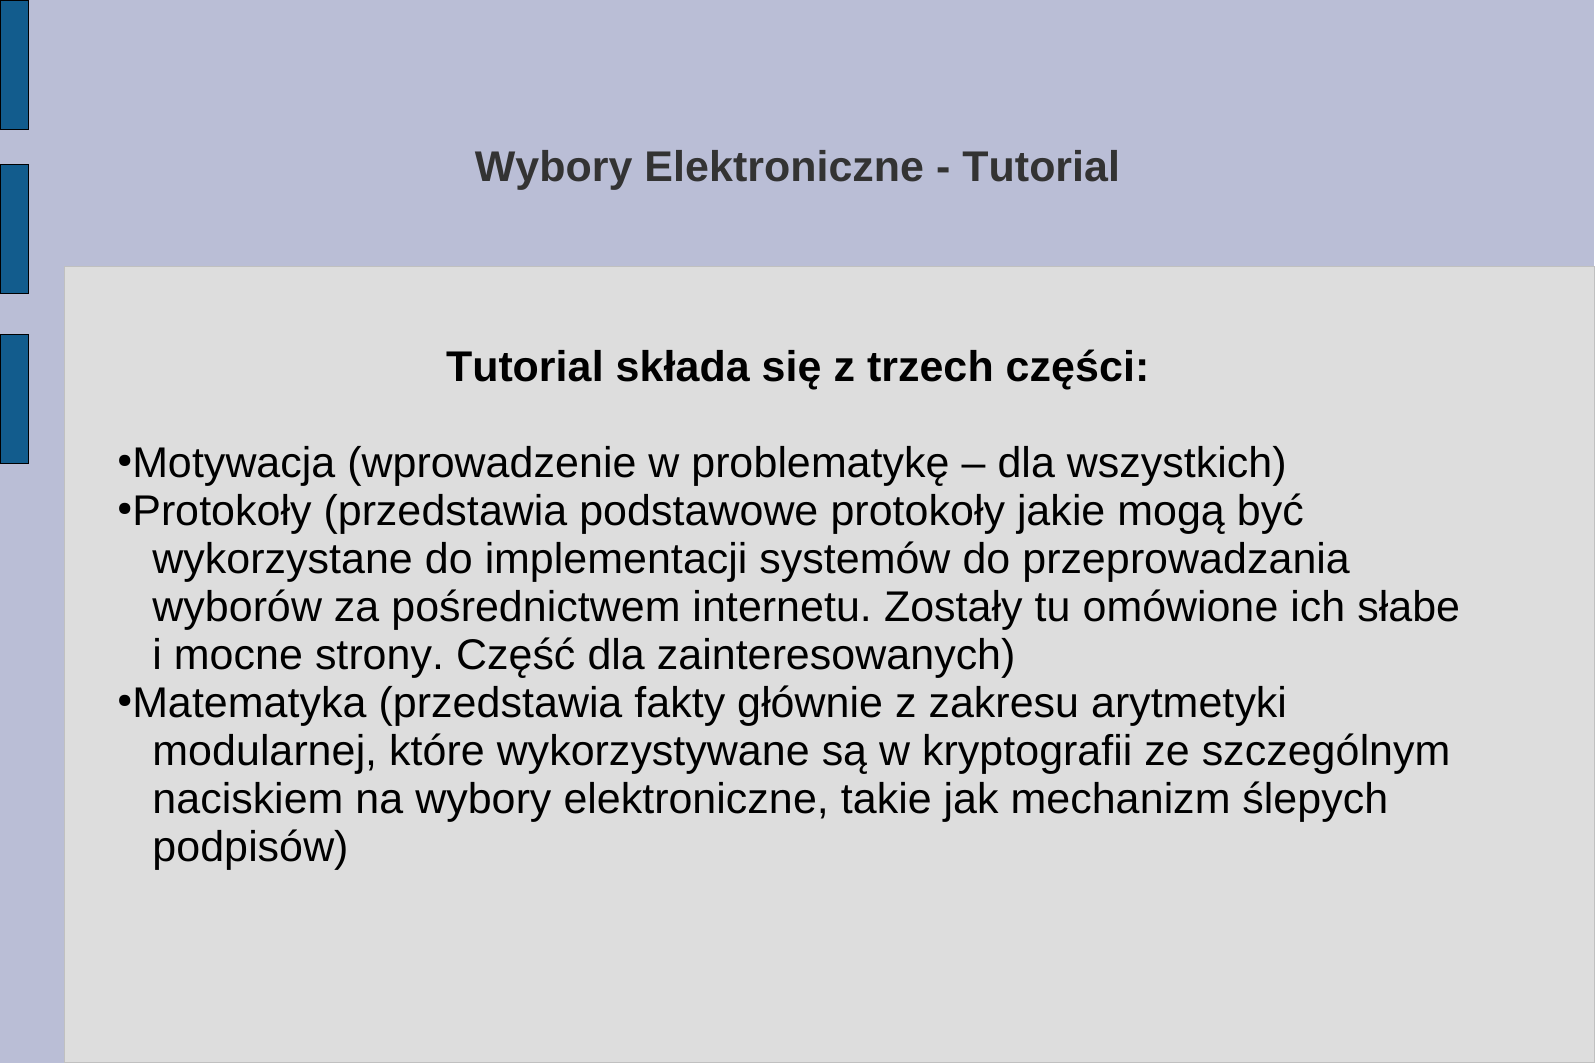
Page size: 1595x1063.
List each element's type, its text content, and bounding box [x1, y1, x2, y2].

title Wybory Elektroniczne - Tutorial [117, 78, 1479, 256]
subtitle Tutorial składa się z trzech części: Motywacja (wprowadzenie w problematykę – dla wszystkich) Protokoły (przedstawia podstawowe protokoły jakie mogą być wykorzystane do implementacji systemów do przeprowadzania wyborów za pośrednictwem internetu. Zostały tu omówione ich słabe i mocne strony. Część dla zainteresowanych) Matematyka (przedstawia fakty głównie z zakresu arytmetyki modularnej, które wykorzystywane są w kryptografii ze szczególnym naciskiem na wybory elektroniczne, takie jak mechanizm ślepych podpisów) [117, 295, 1479, 966]
